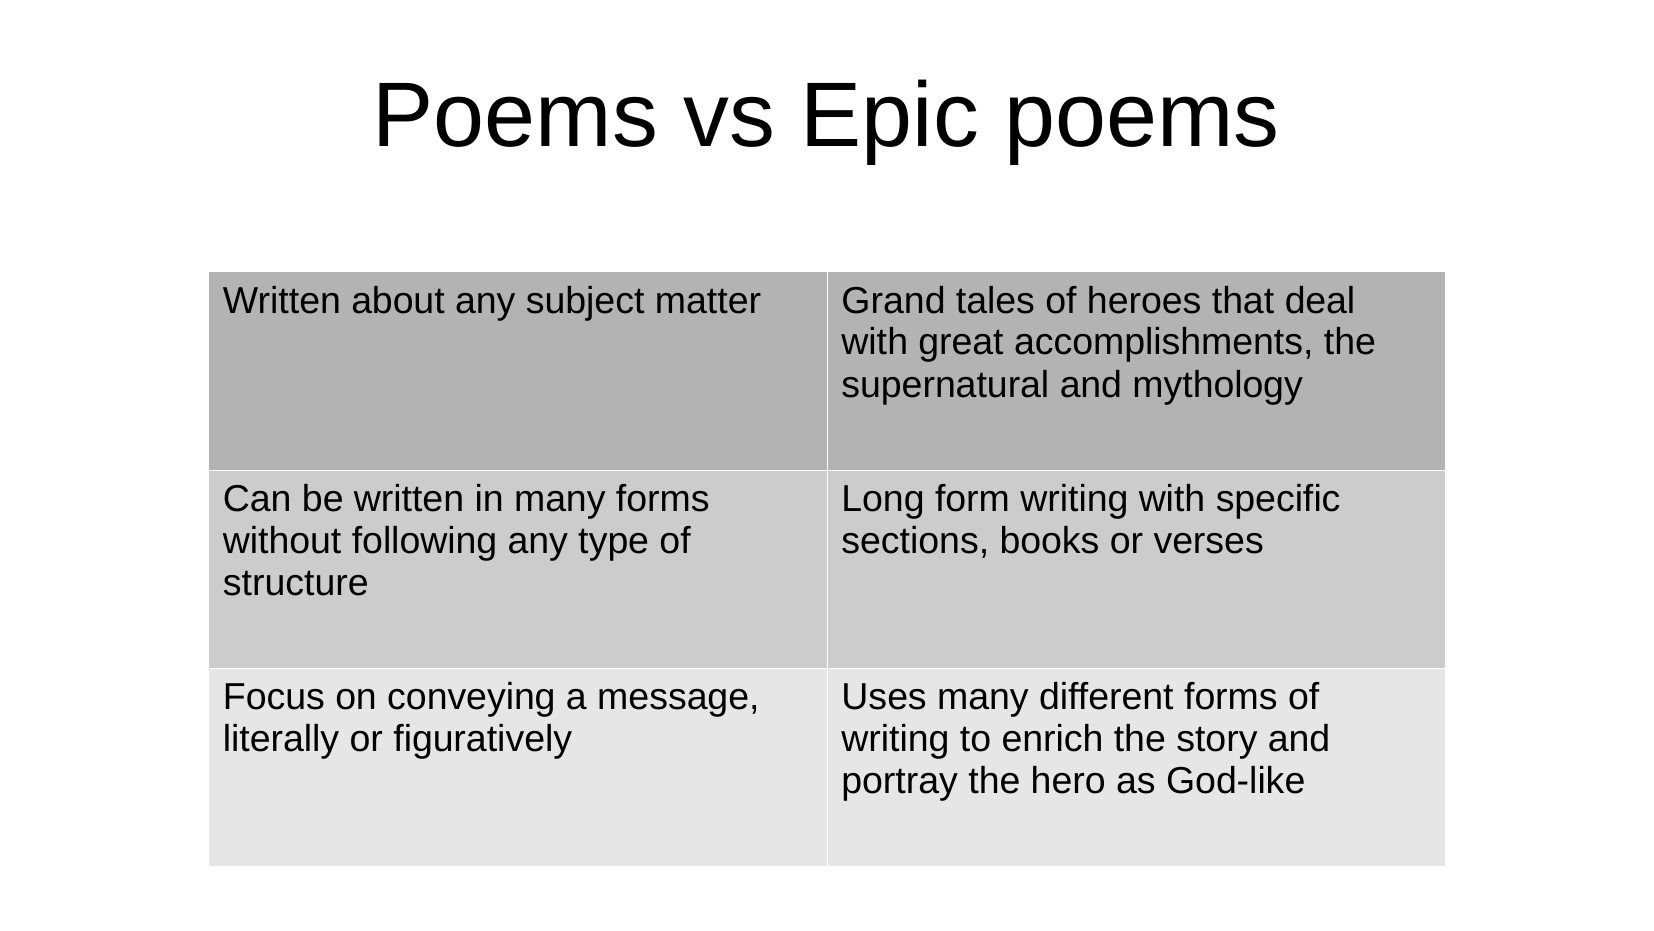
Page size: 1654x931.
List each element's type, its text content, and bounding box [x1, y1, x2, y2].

table_header Grand tales of heroes that deal with great accomplishments, the supernatural and mythology [828, 272, 1445, 470]
title Poems vs Epic poems [82, 37, 1571, 193]
table_header Written about any subject matter [209, 272, 827, 470]
table_cell Uses many different forms of writing to enrich the story and portray the hero as God-like [828, 669, 1445, 866]
table_cell Focus on conveying a message, literally or figuratively [209, 669, 827, 866]
table_cell Long form writing with specific sections, books or verses [828, 471, 1445, 668]
table_cell Can be written in many forms without following any type of structure [209, 471, 827, 668]
